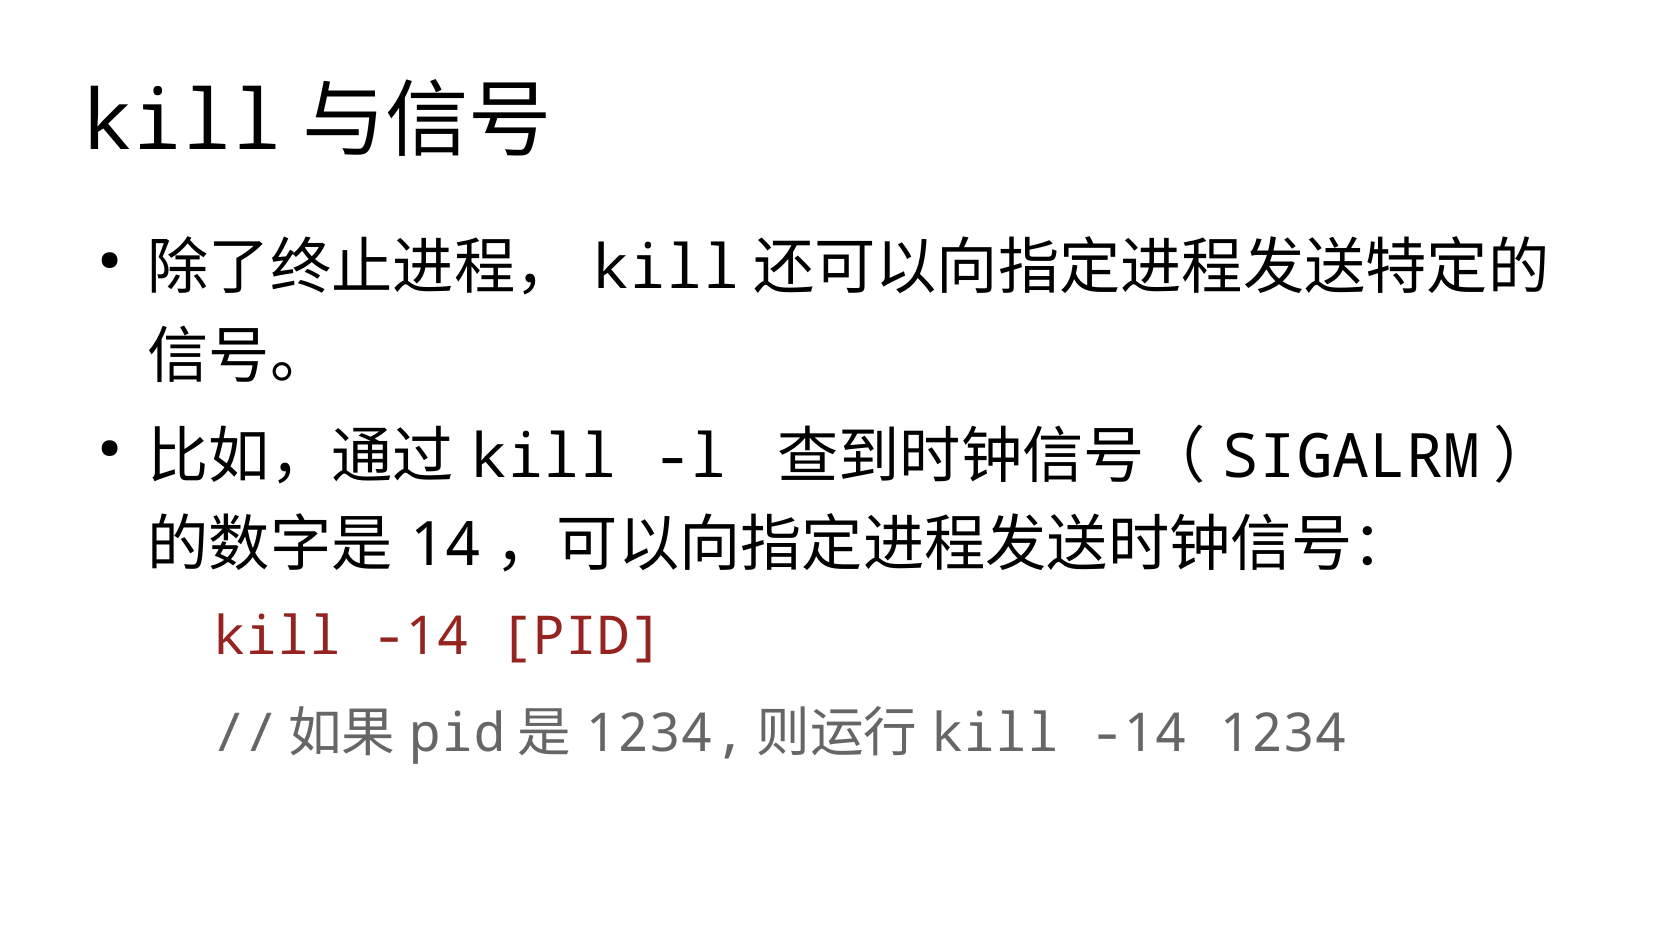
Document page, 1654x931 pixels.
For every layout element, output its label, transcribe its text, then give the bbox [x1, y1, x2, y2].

title kill与信号 [82, 37, 1571, 189]
list 除了终止进程，kill还可以向指定进程发送特定的信号。 比如，通过kill -l 查到时钟信号（SIGALRM）的数字是14，可以向指定进程发送时钟信号： kill -14 [PID] //如果pid是1234,则运行kill -14 1234 [82, 217, 1571, 804]
